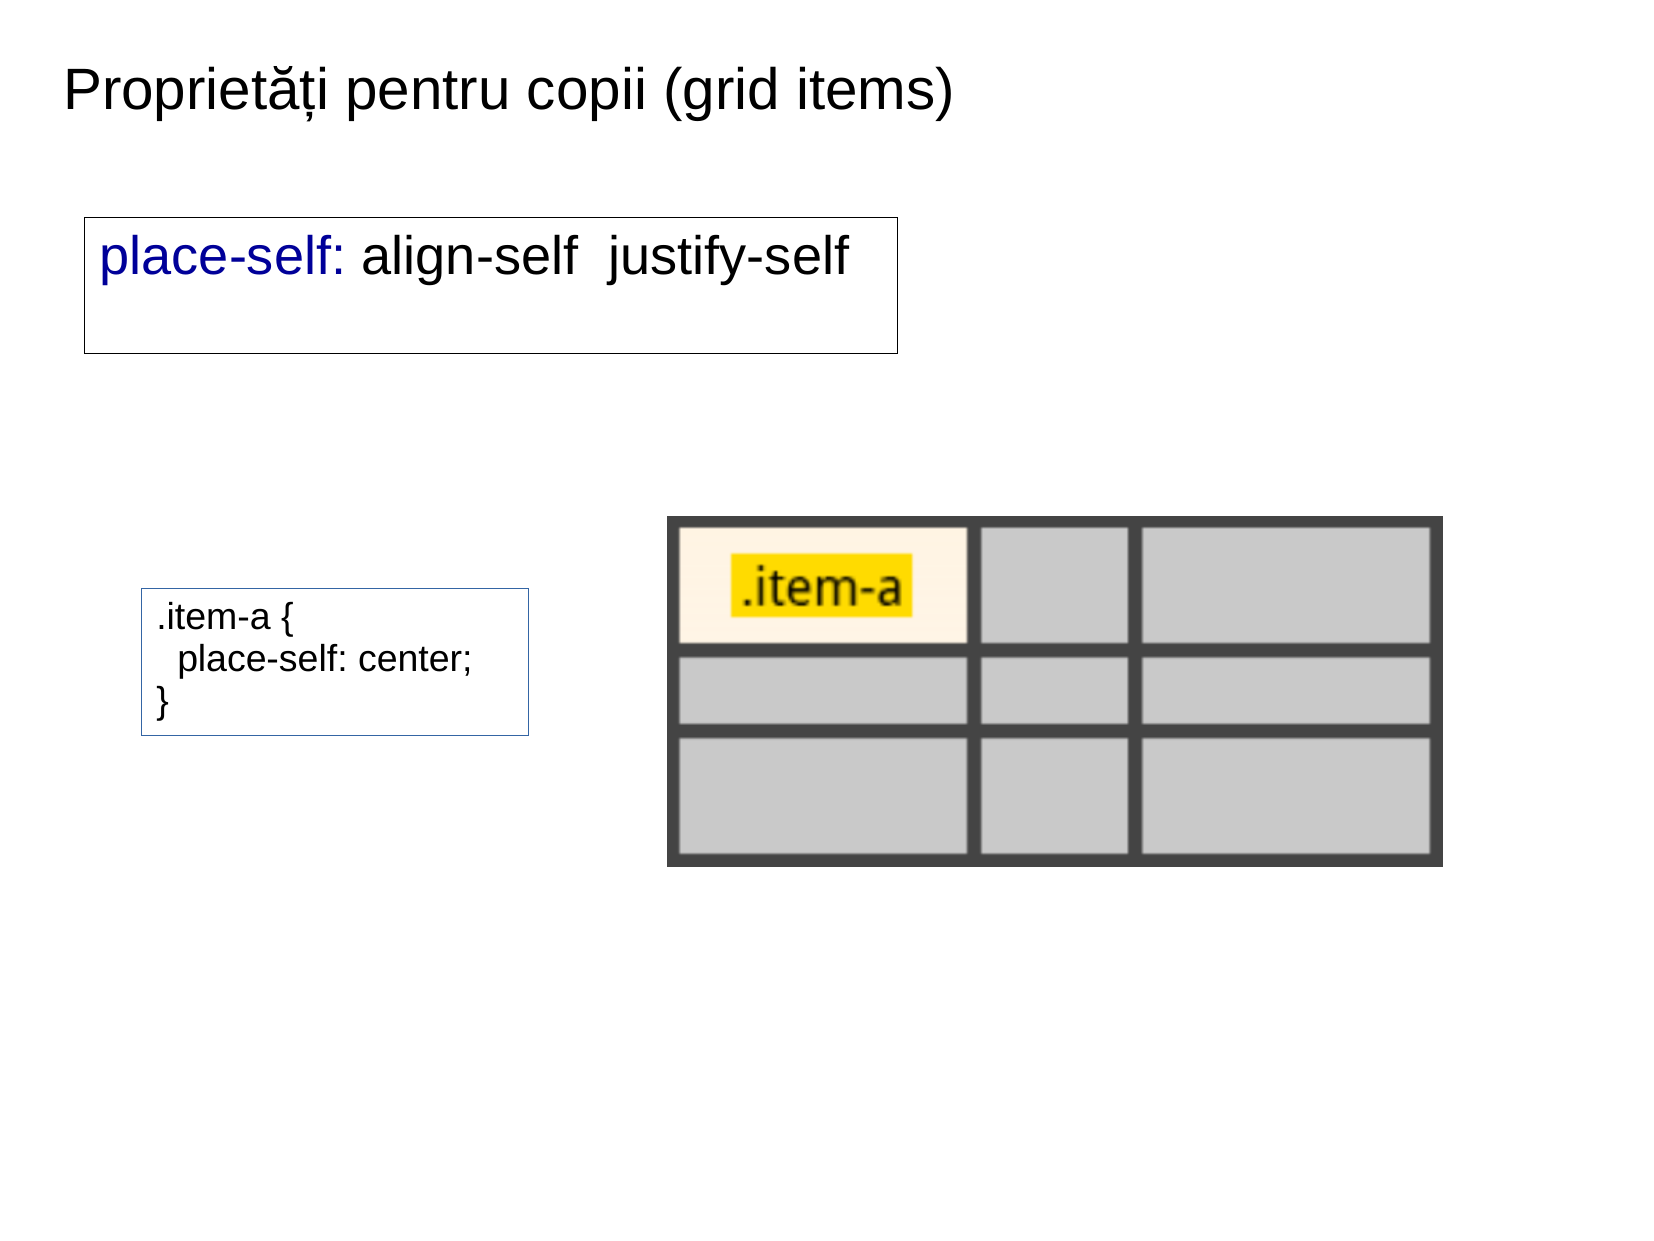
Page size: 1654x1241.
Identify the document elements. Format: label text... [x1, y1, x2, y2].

text_box .item-a { place-self: center; } [141, 588, 529, 736]
text_box Proprietăți pentru copii (grid items) [48, 48, 1301, 150]
picture [667, 516, 1443, 867]
text_box place-self: align-self justify-self [84, 217, 898, 354]
